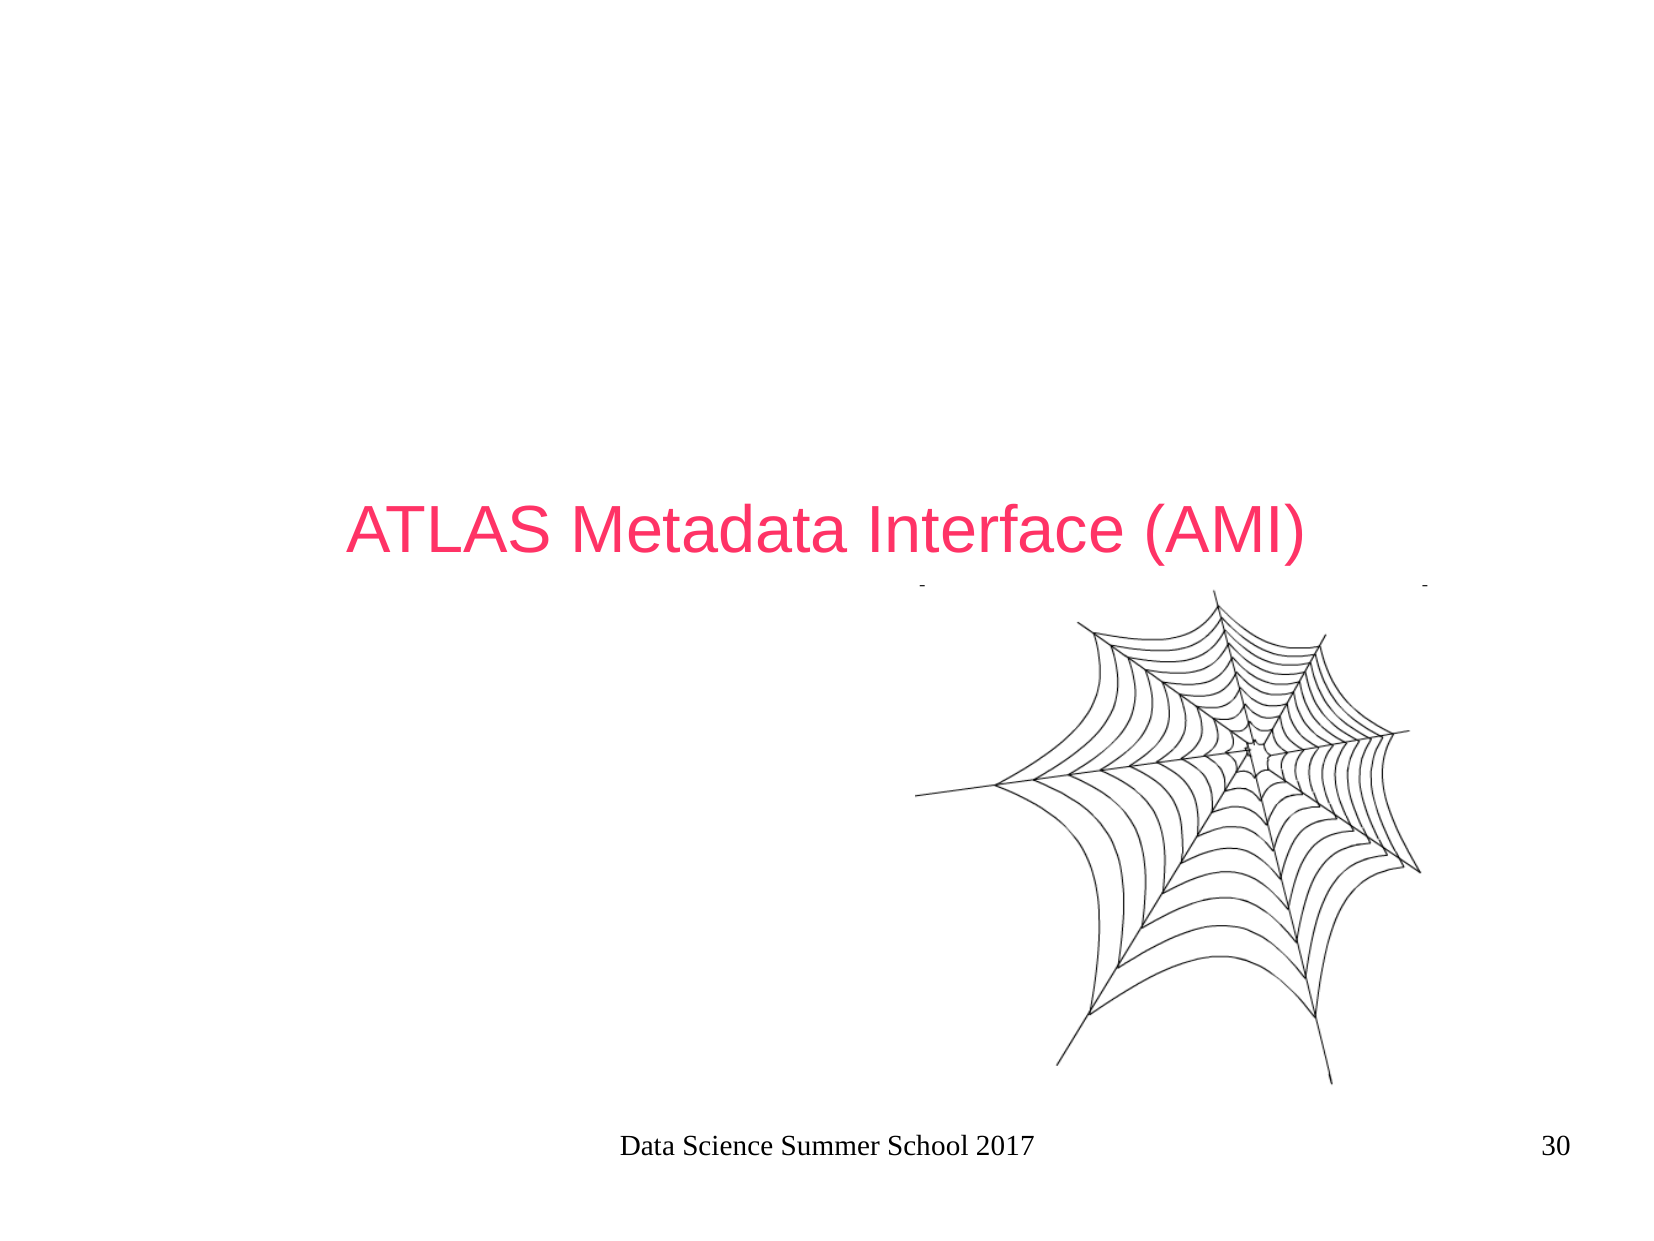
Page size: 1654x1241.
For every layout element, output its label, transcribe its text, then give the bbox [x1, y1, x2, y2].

picture [915, 584, 1441, 1097]
subtitle ATLAS Metadata Interface (AMI) [82, 49, 1571, 1010]
